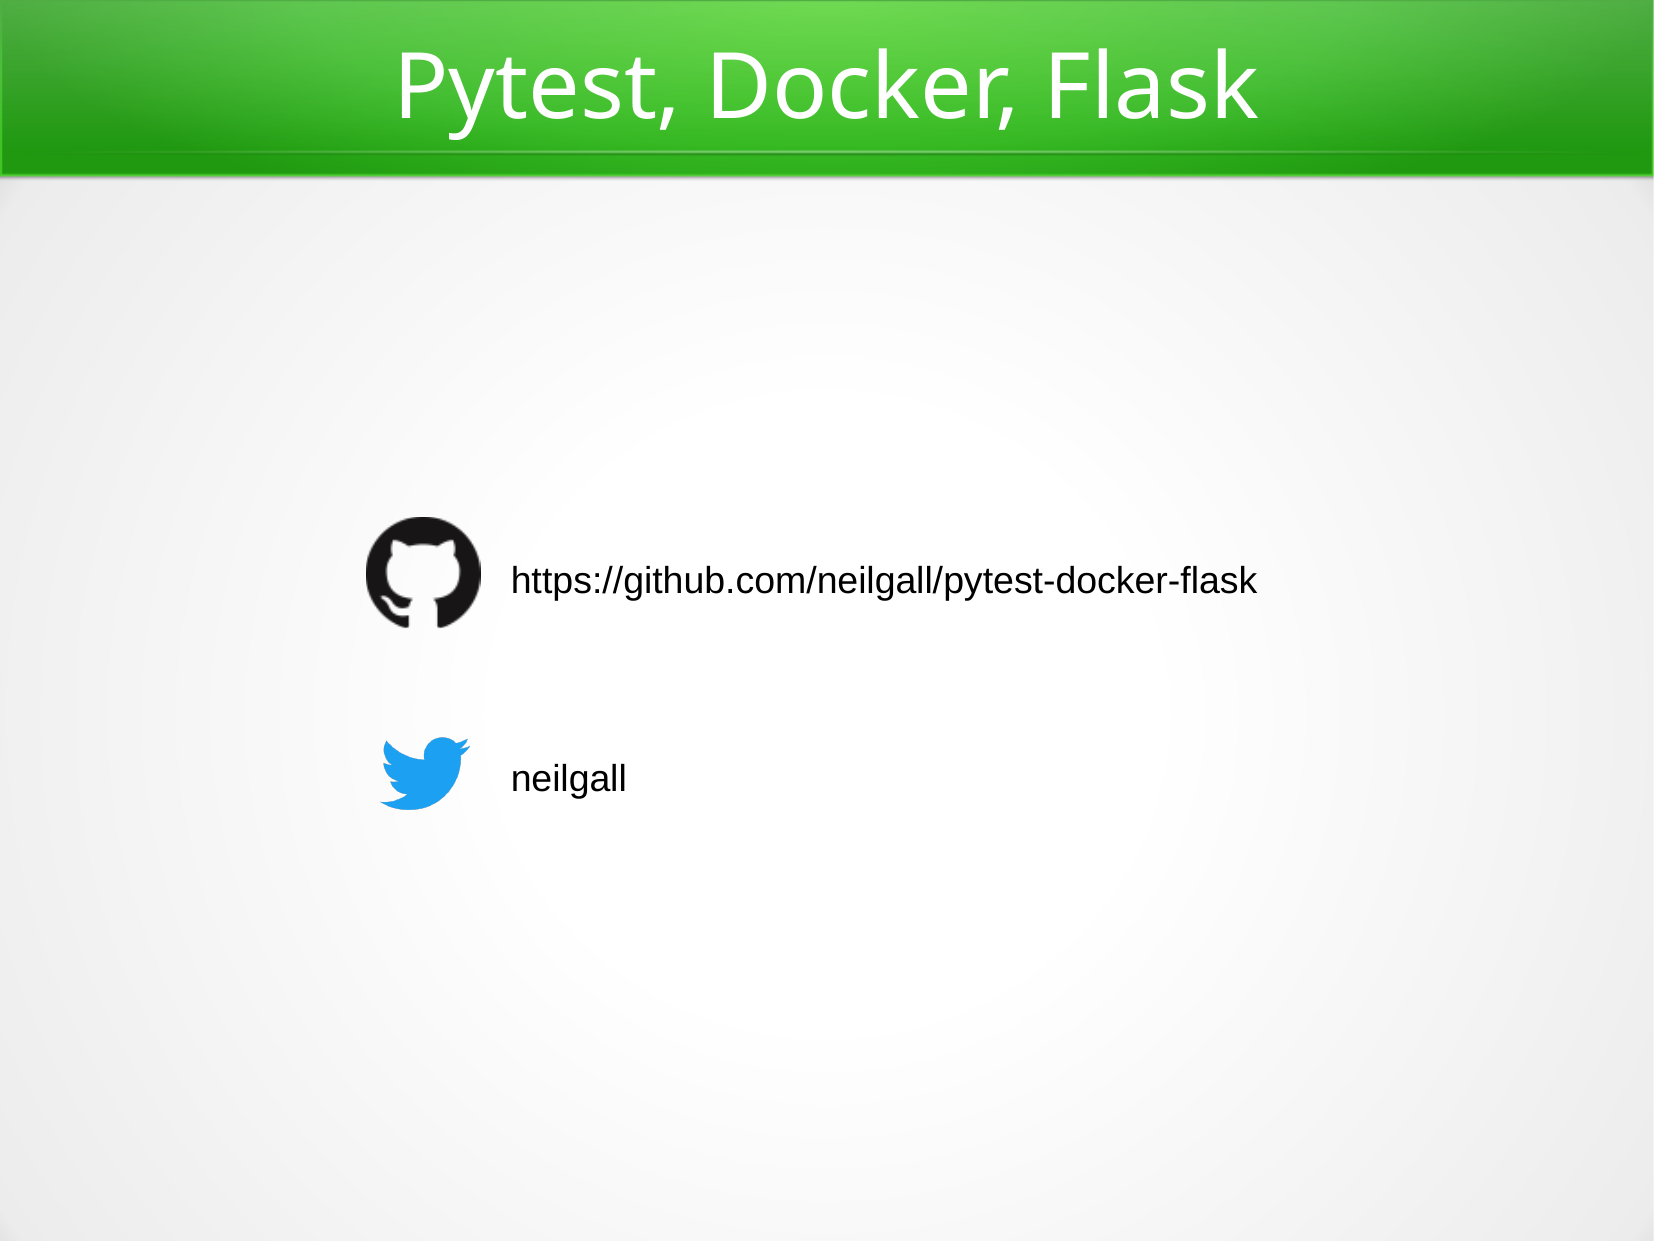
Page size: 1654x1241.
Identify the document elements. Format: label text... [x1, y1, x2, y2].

title Pytest, Docker, Flask [82, 11, 1571, 154]
picture [0, 0, 1654, 1241]
text_box https://github.com/neilgall/pytest-docker-flask [496, 552, 1288, 603]
text_box neilgall [496, 750, 1016, 801]
